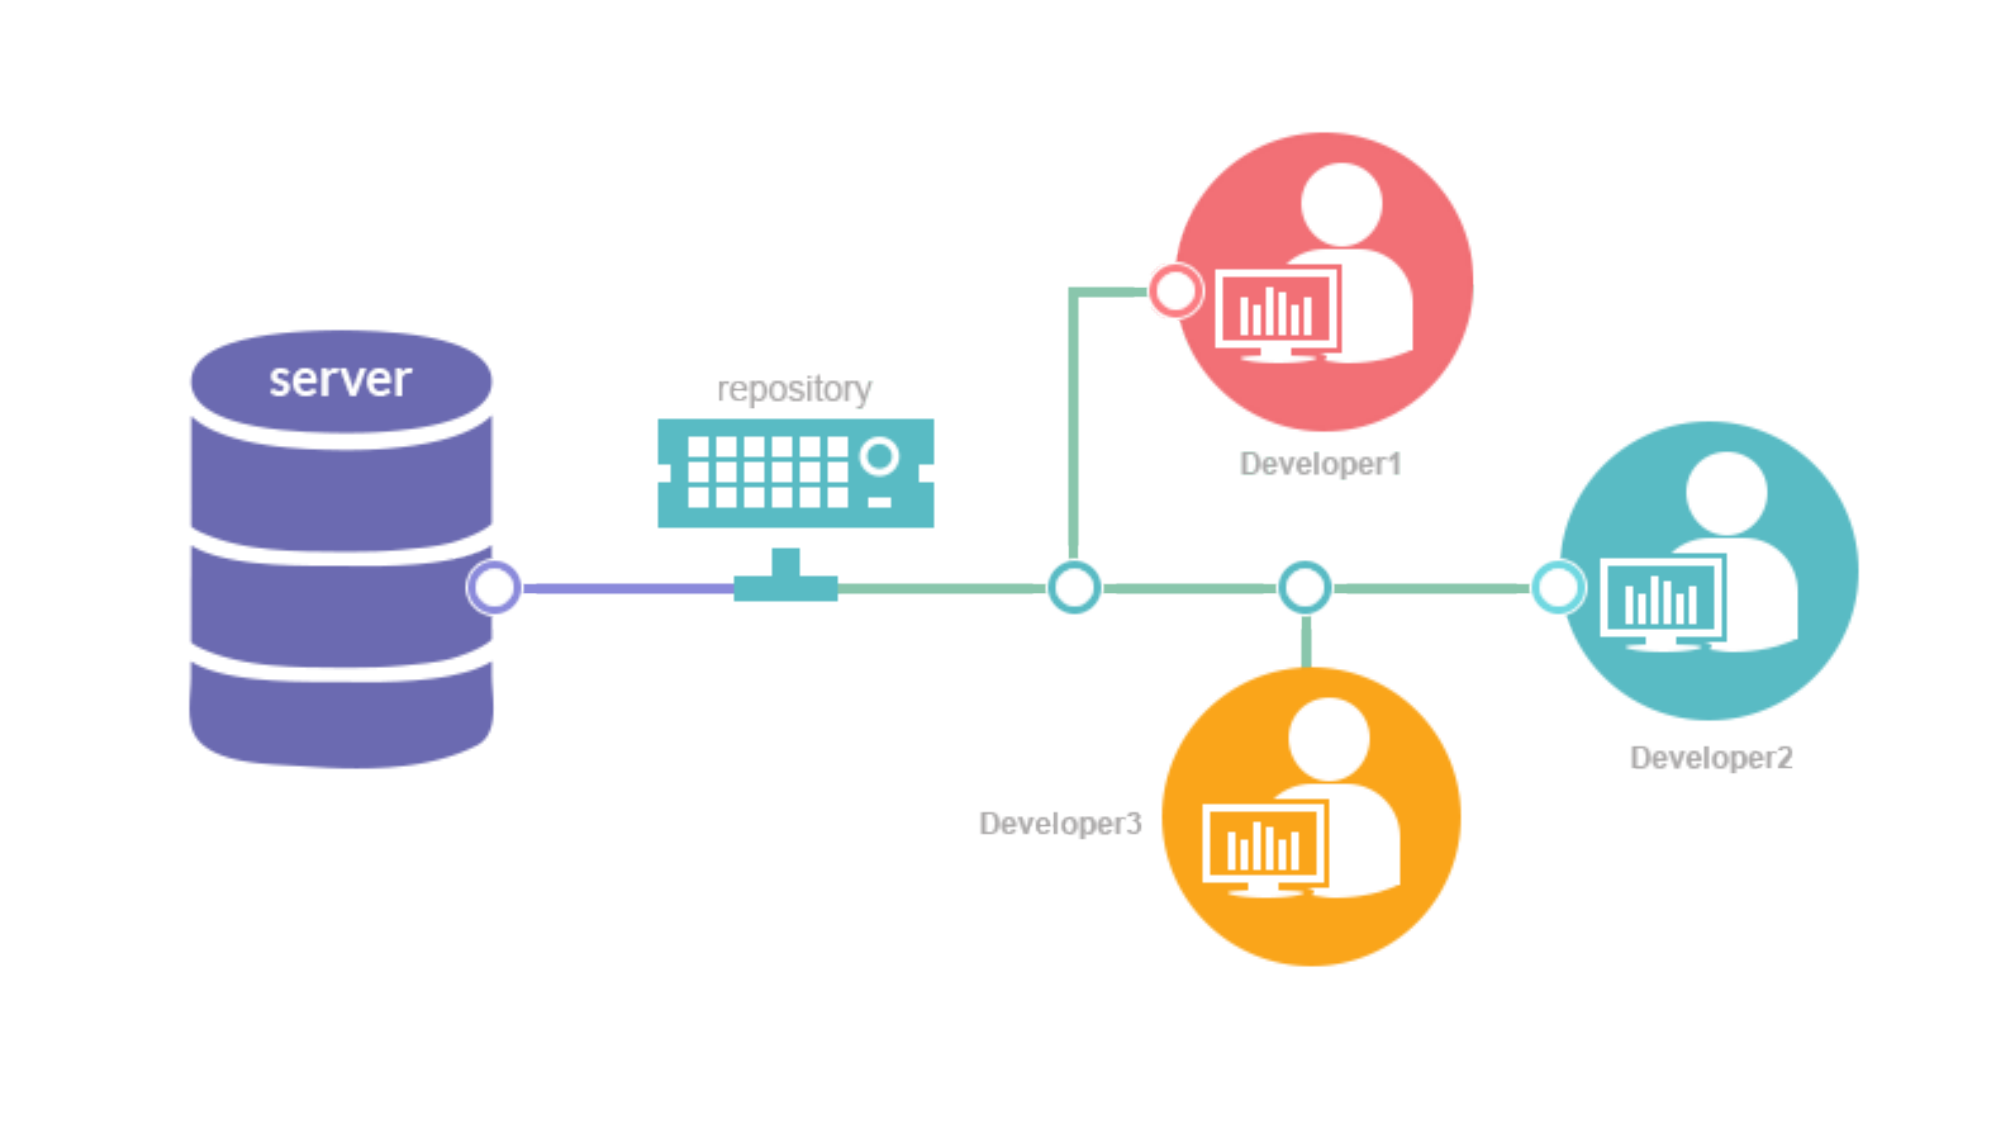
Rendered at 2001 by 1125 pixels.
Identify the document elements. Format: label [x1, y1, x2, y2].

picture [137, 113, 1910, 1000]
